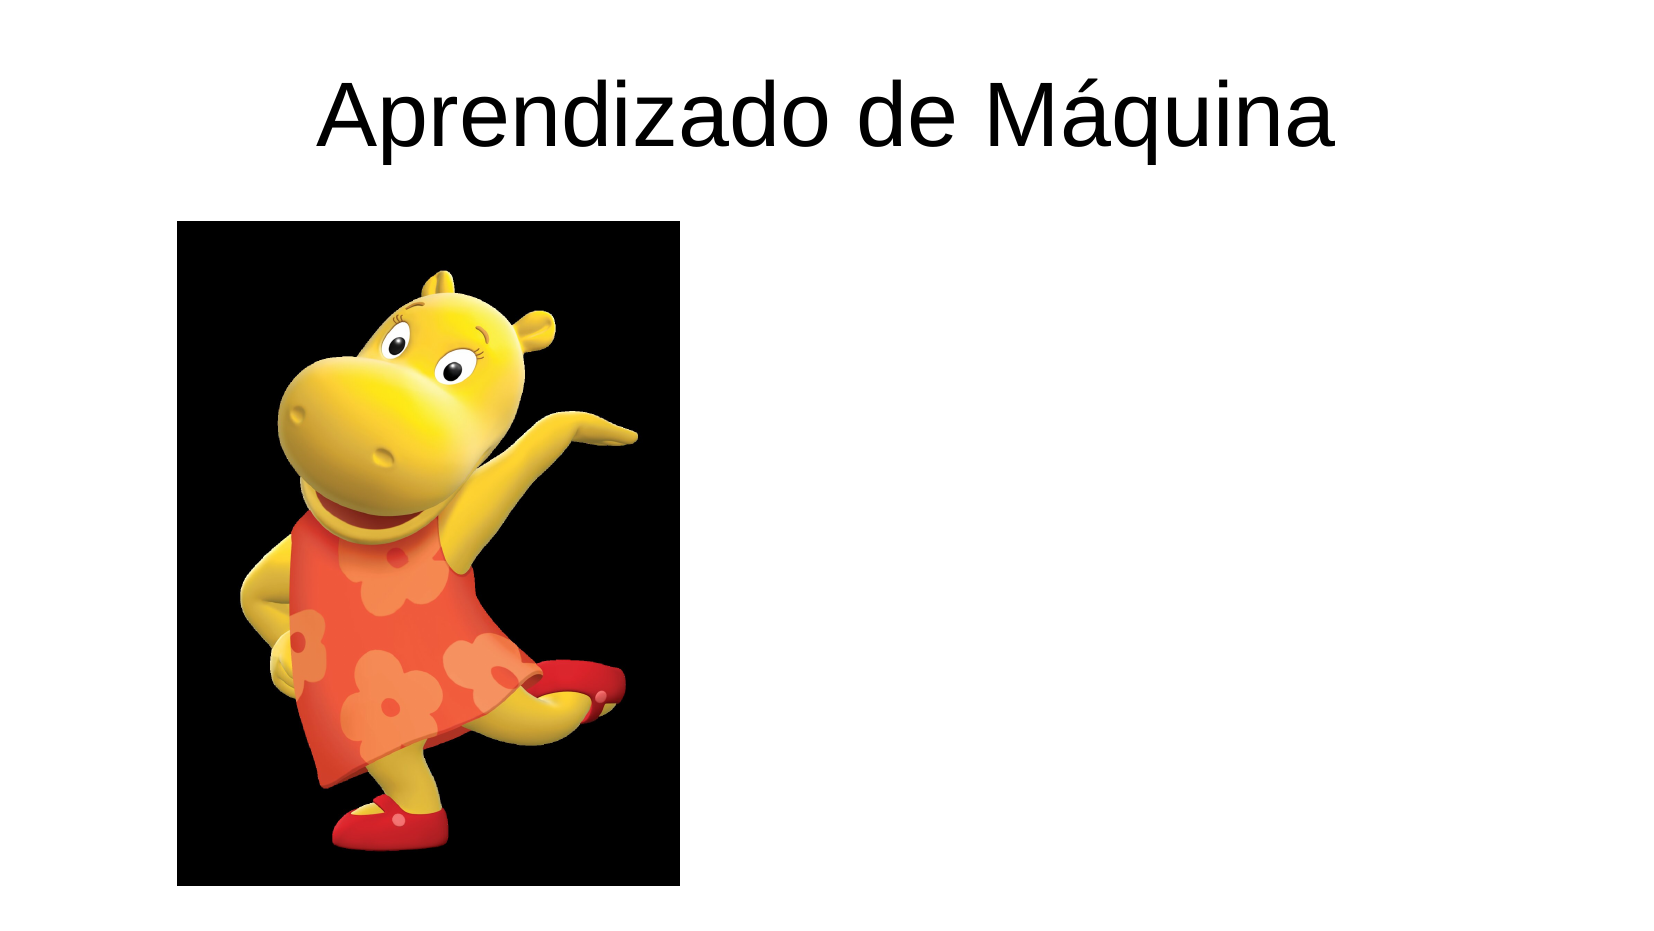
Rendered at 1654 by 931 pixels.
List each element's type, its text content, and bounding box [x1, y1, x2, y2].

picture [177, 221, 680, 886]
title Aprendizado de Máquina [82, 37, 1571, 193]
